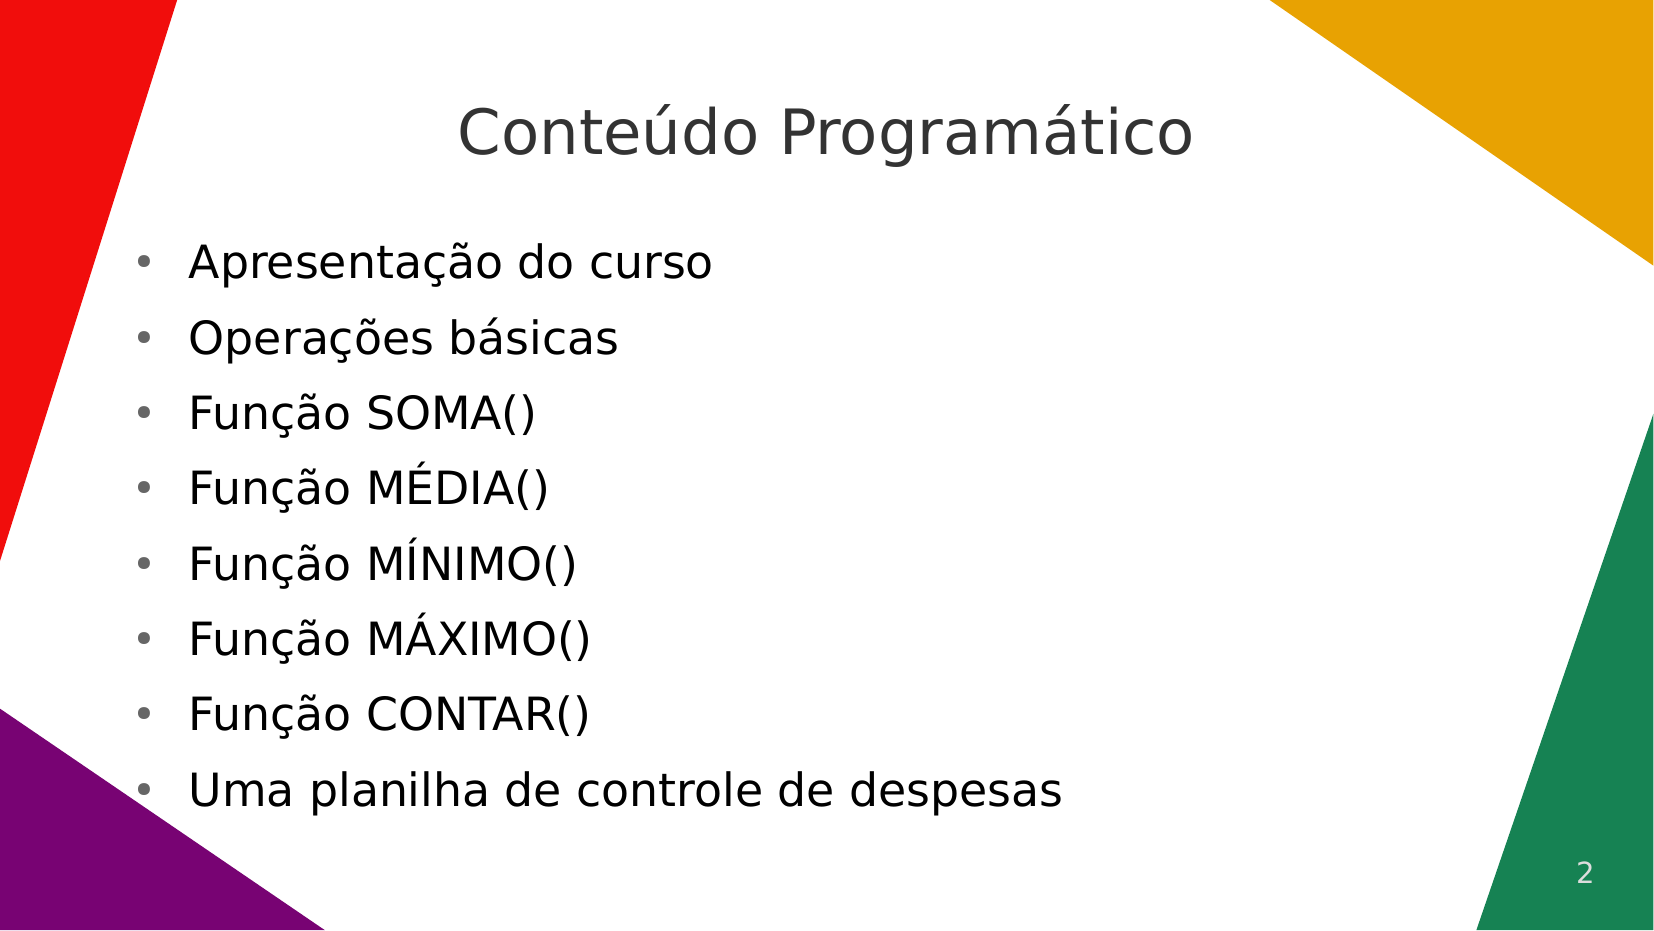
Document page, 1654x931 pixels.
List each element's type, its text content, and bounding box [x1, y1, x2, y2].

list Apresentação do curso Operações básicas Função SOMA() Função MÉDIA() Função MÍNIMO() Função MÁXIMO() Função CONTAR() Uma planilha de controle de despesas [118, 236, 1536, 827]
title Conteúdo Programático [118, 59, 1536, 207]
